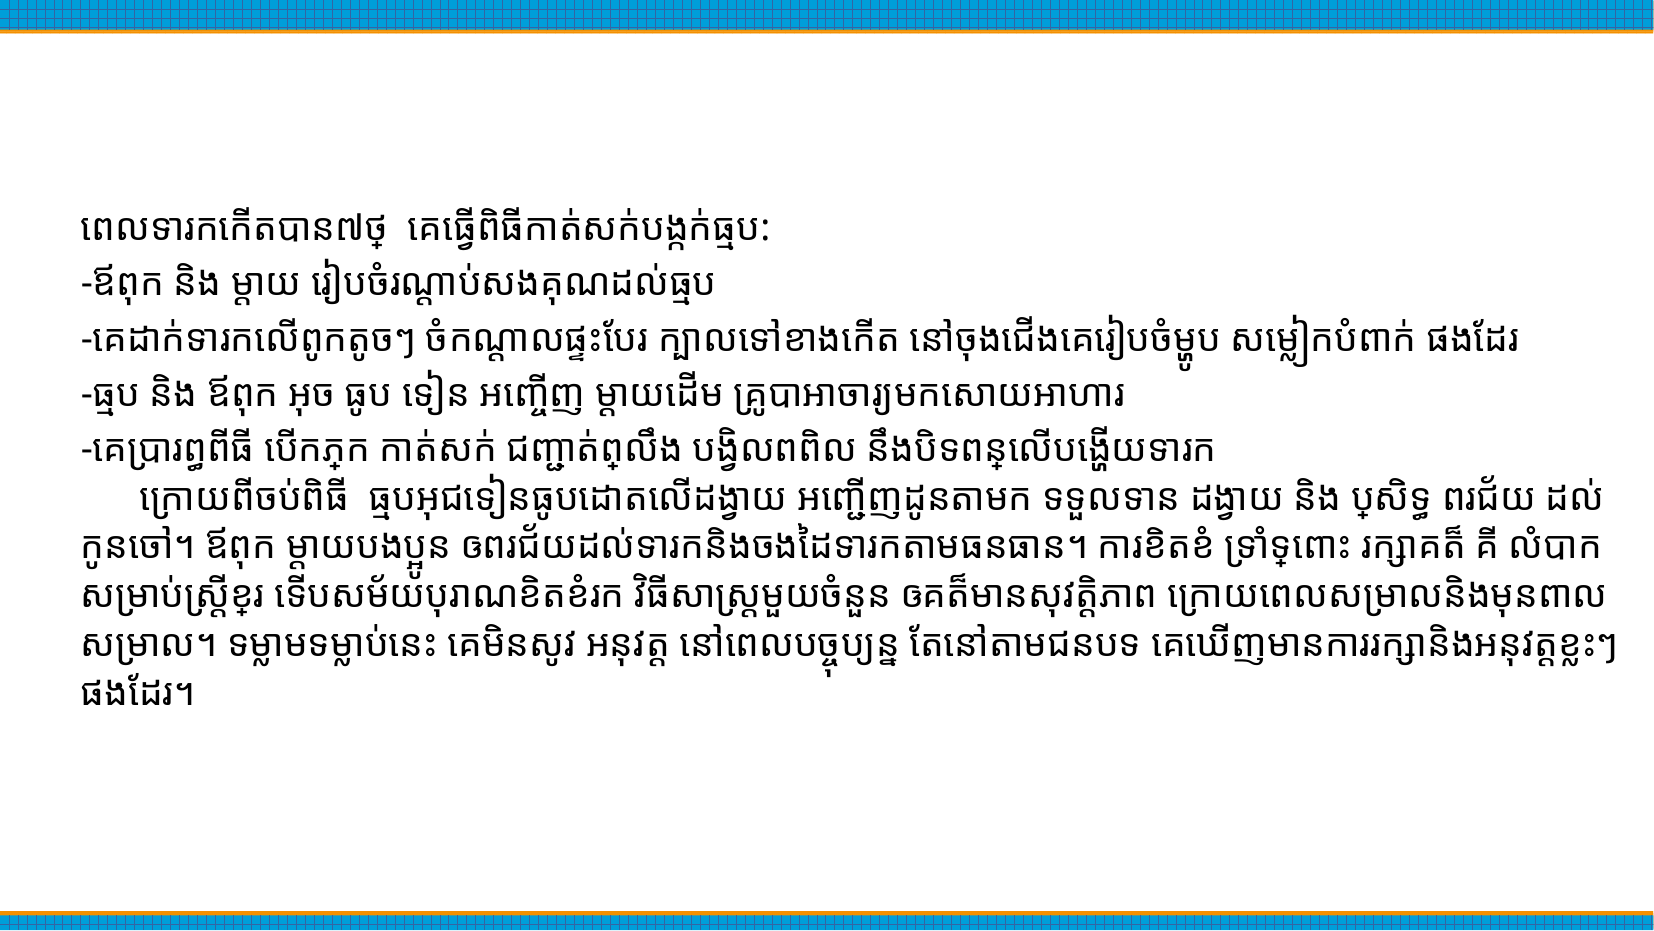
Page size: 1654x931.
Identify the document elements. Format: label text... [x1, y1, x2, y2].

text_box ពេលទារកកើតបាន៧ថ្ងៃ គេធ្វើពិធីកាត់សក់បង្កក់ធ្មប: -ឪពុក និង ម្តាយ រៀបចំរណ្តាប់សងគុណដល់ធ្មប -គេដាក់ទារកលើពូកតូចៗ ចំកណ្តាលផ្ទះបែរ ក្បាលទៅខាងកើត នៅចុងជើងគេរៀបចំម្ហូប សម្លៀកបំពាក់ ផងដែរ -ធ្មប និង ឪពុក អុច ធូប ទៀន អញ្ចើញ ម្តាយដើម គ្រូបាអាចារ្យមកសោយអាហារ -គេប្រារព្ធពីធី បើកភ្នែក កាត់សក់ ជញ្ជាត់ព្រលឹង បង្វិលពពិល នឹងបិទពន្លៃលើបង្ហើយទារក ក្រោយពីចប់ពិធី ធ្មបអុជទៀនធូបដោតលើដង្វាយ អញ្ជើញដូនតាមក ទទួលទាន ដង្វាយ និង ប្រសិទ្ធ ពរជ័យ ដល់កូនចៅ។ ឪពុក ម្តាយបងប្អូន ឲពរជ័យដល់ទារកនិងចងដៃទារកតាមធនធាន។ ការខិតខំ ទ្រាំទ្រពោះ រក្សាគត៏ គី លំបាកសម្រាប់ស្រ្តីខ្មែរ ទើបសម័យបុរាណខិតខំរក វិធីសាស្រ្តមួយចំនួន ឲគត៏មានសុវត្តិភាព ក្រោយពេលសម្រាលនិងមុនពាលសម្រាល។ ទម្លាមទម្លាប់នេះ គេមិនសូវ អនុវត្ត នៅពេលបច្ចុប្យន្ន តែនៅតាមជនបទ គេឃើញមានការរក្សានិងអនុវត្តខ្លះៗផងដែរ។ [75, 0, 1651, 931]
